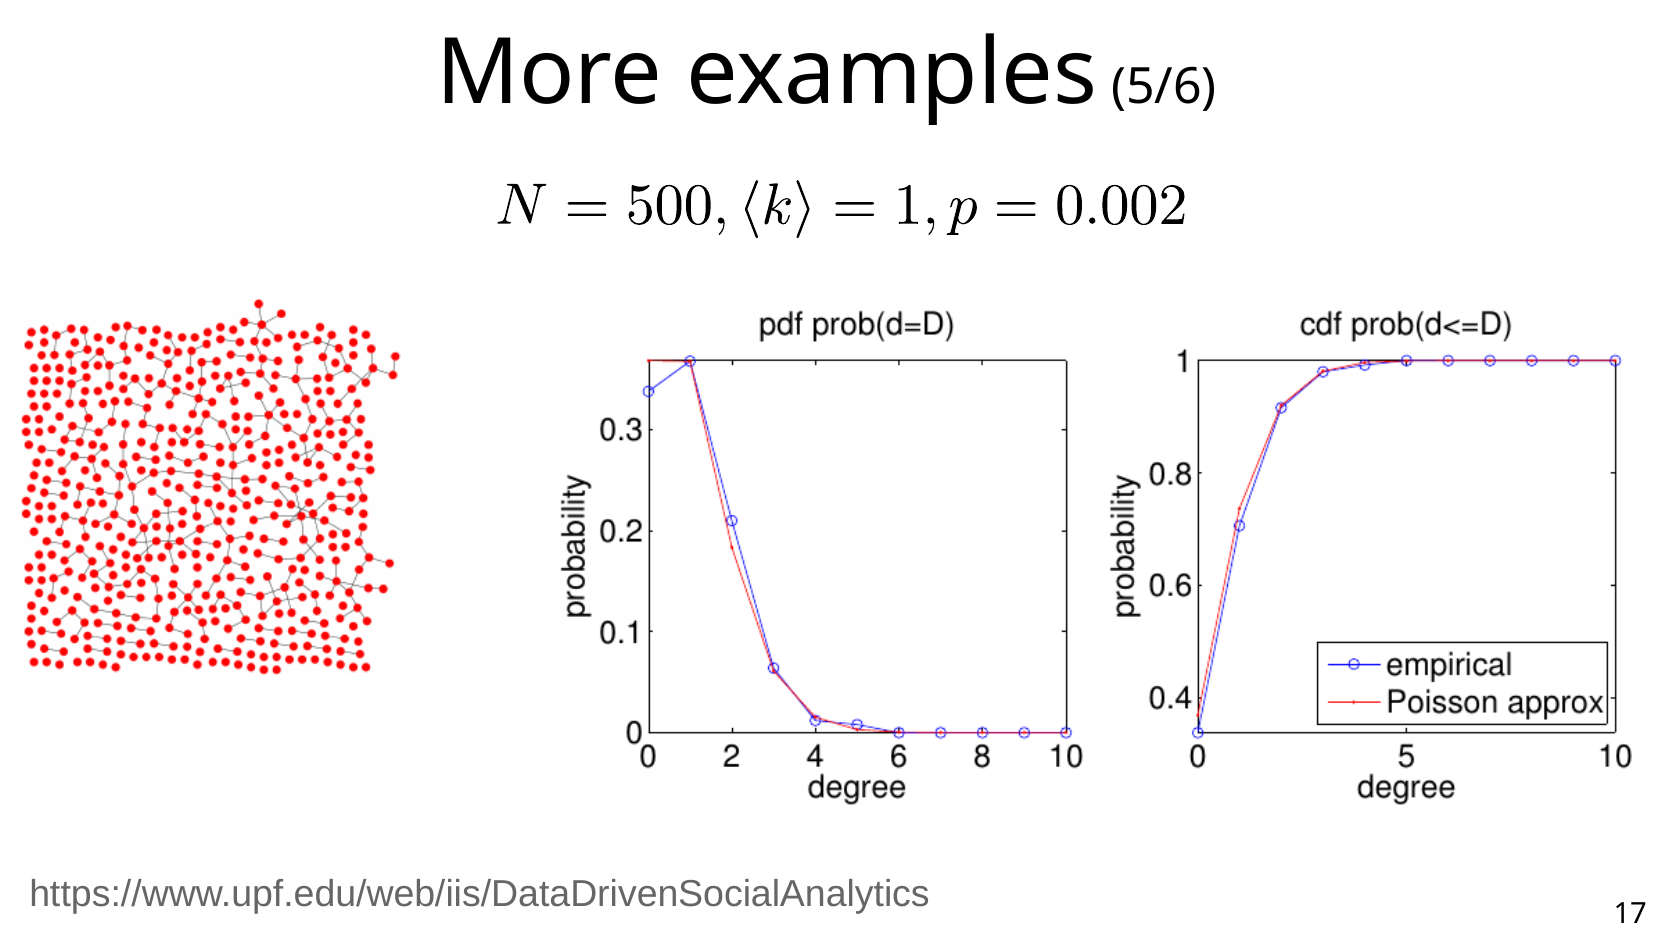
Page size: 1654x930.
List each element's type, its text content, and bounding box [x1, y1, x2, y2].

title More examples (5/6) [82, 1, 1571, 135]
text_box [495, 180, 1188, 239]
picture [0, 268, 1653, 817]
text_box https://www.upf.edu/web/iis/DataDrivenSocialAnalytics [14, 864, 1051, 916]
